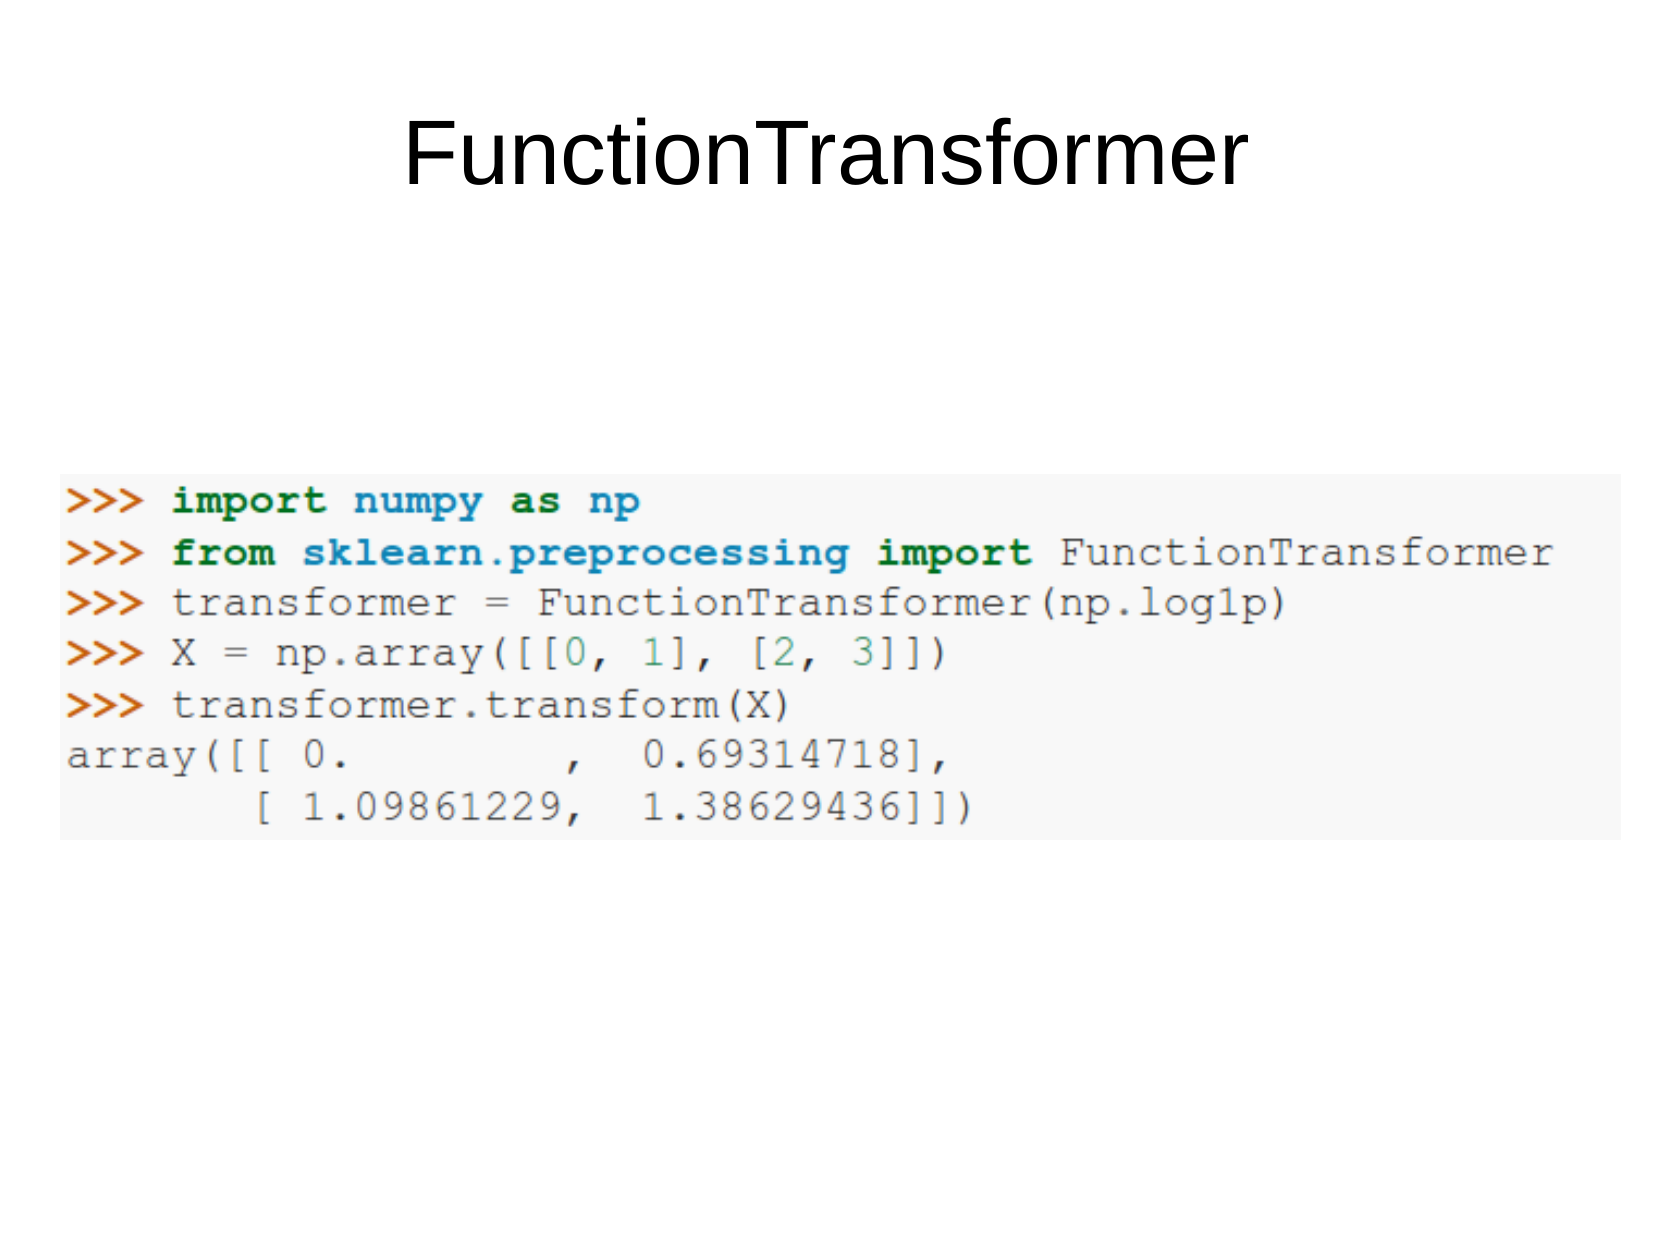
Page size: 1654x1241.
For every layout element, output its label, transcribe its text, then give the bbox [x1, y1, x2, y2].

picture [60, 474, 1621, 841]
title FunctionTransformer [82, 49, 1571, 257]
